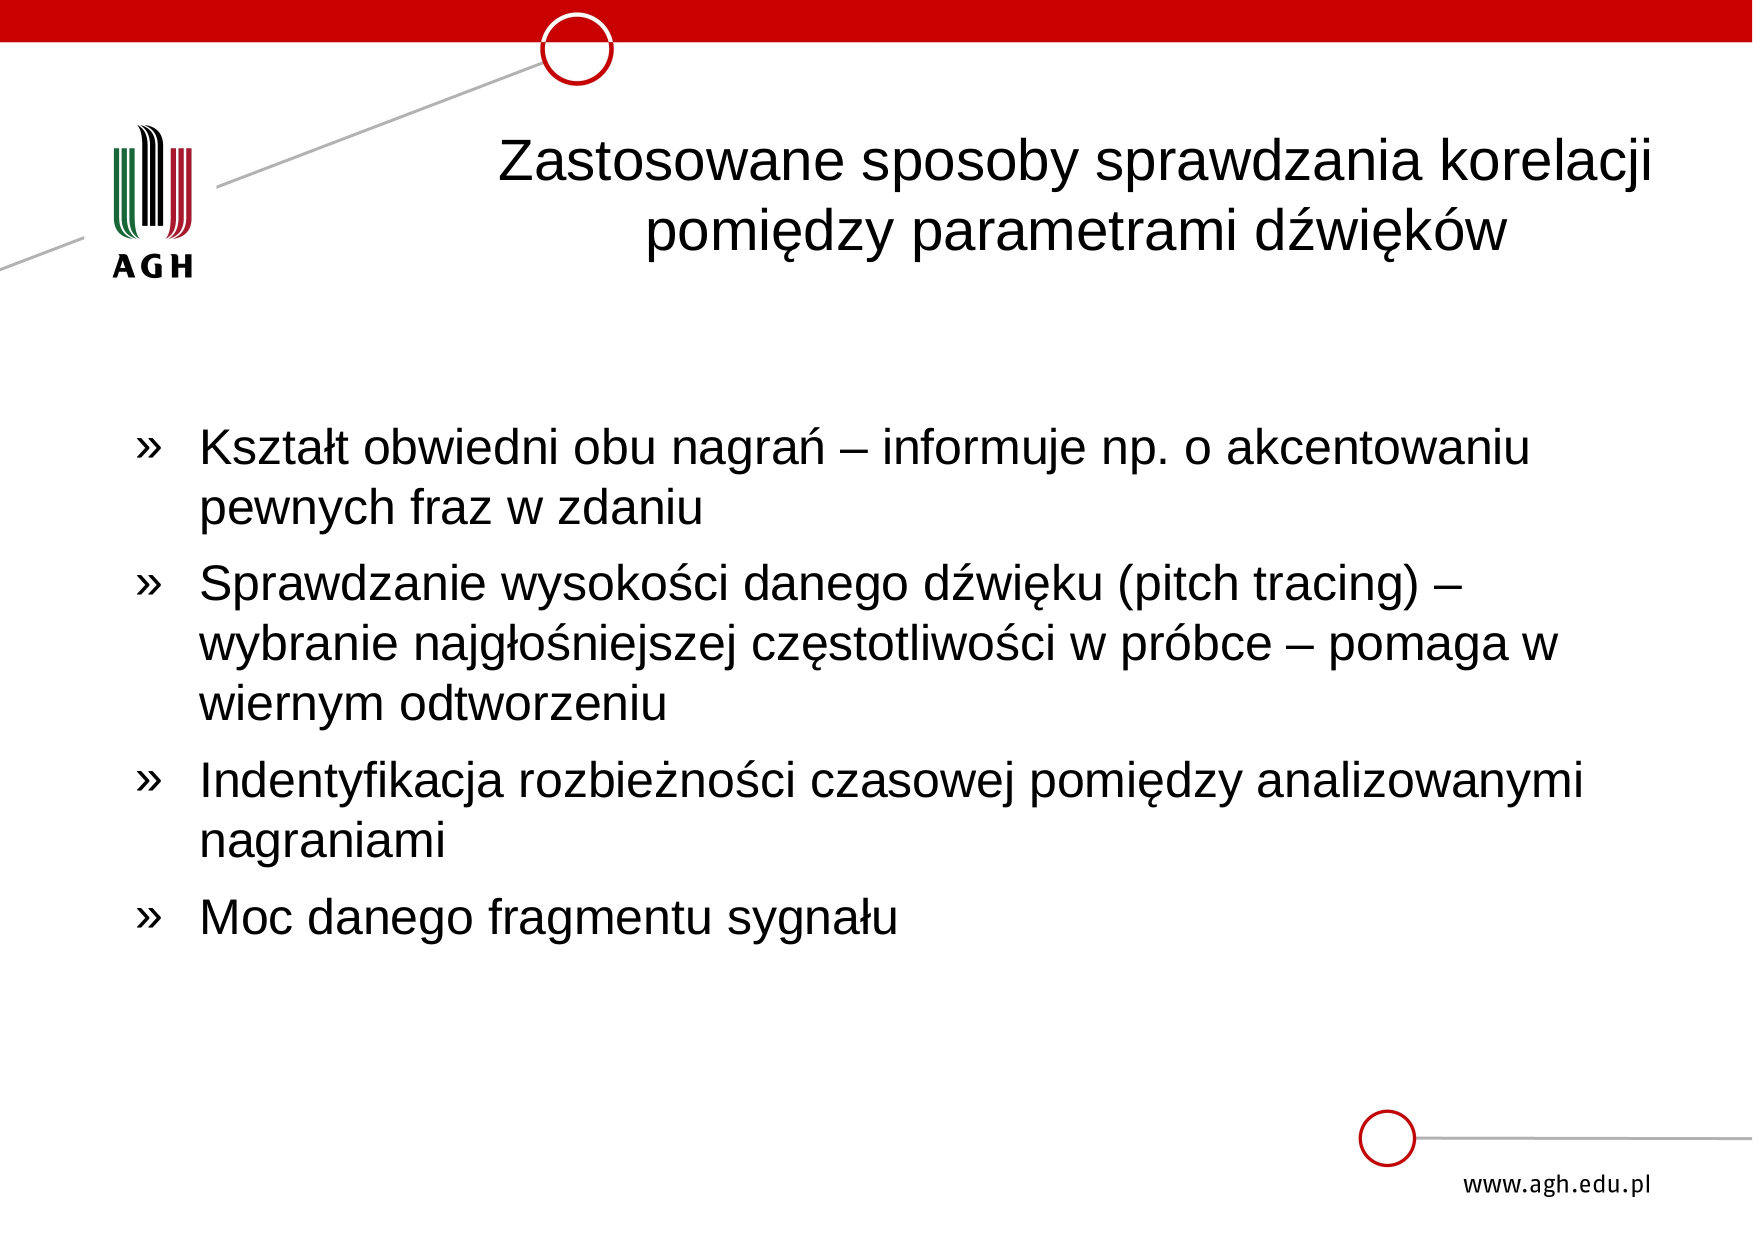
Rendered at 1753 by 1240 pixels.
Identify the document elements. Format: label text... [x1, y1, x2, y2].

title Zastosowane sposoby sprawdzania korelacji pomiędzy parametrami dźwięków [368, 114, 1753, 334]
list Kształt obwiedni obu nagrań – informuje np. o akcentowaniu pewnych fraz w zdaniu Sprawdzanie wysokości danego dźwięku (pitch tracing) – wybranie najgłośniejszej częstotliwości w próbce – pomaga w wiernym odtworzeniu Indentyfikacja rozbieżności czasowej pomiędzy analizowanymi nagraniami Moc danego fragmentu sygnału [120, 329, 1632, 1117]
picture [0, 0, 1753, 1240]
